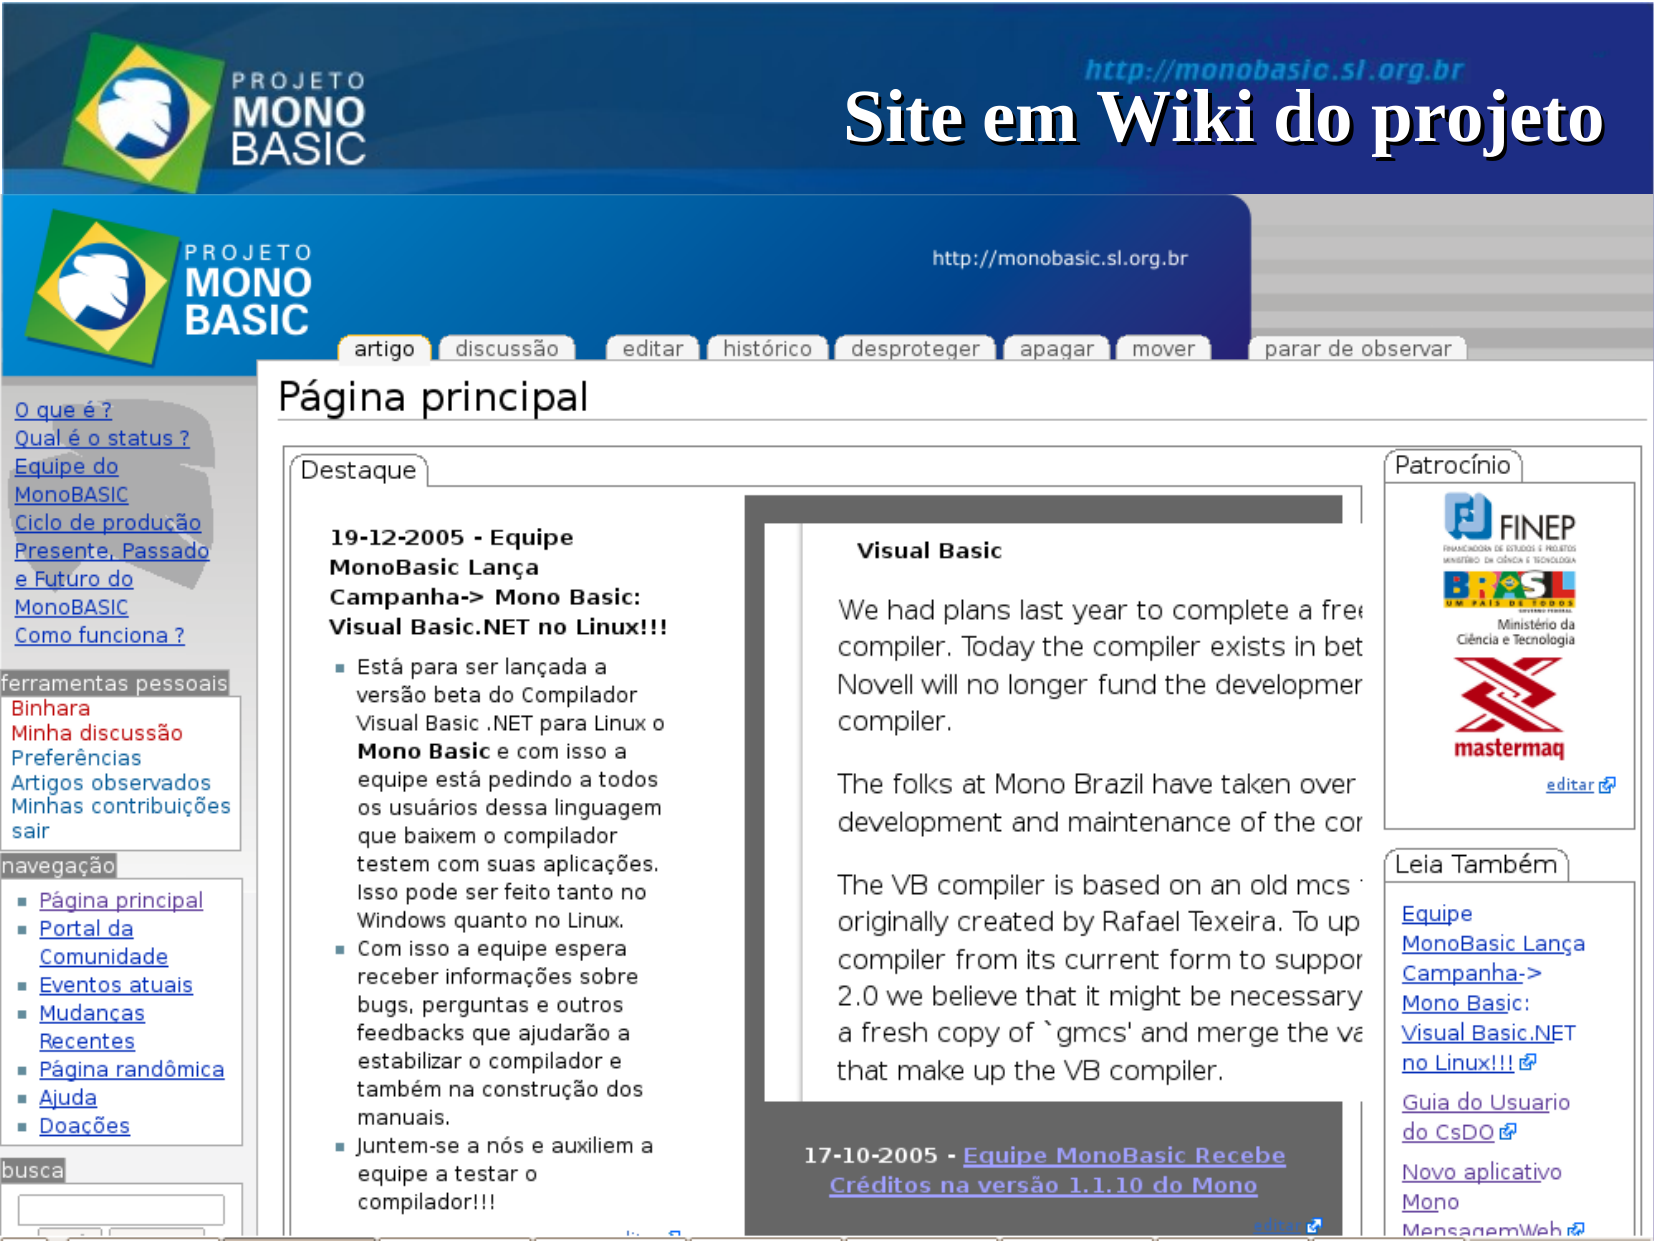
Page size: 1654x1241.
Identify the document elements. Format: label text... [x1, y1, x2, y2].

picture [0, 2, 1654, 1241]
title Site em Wiki do projeto [222, 43, 1606, 191]
